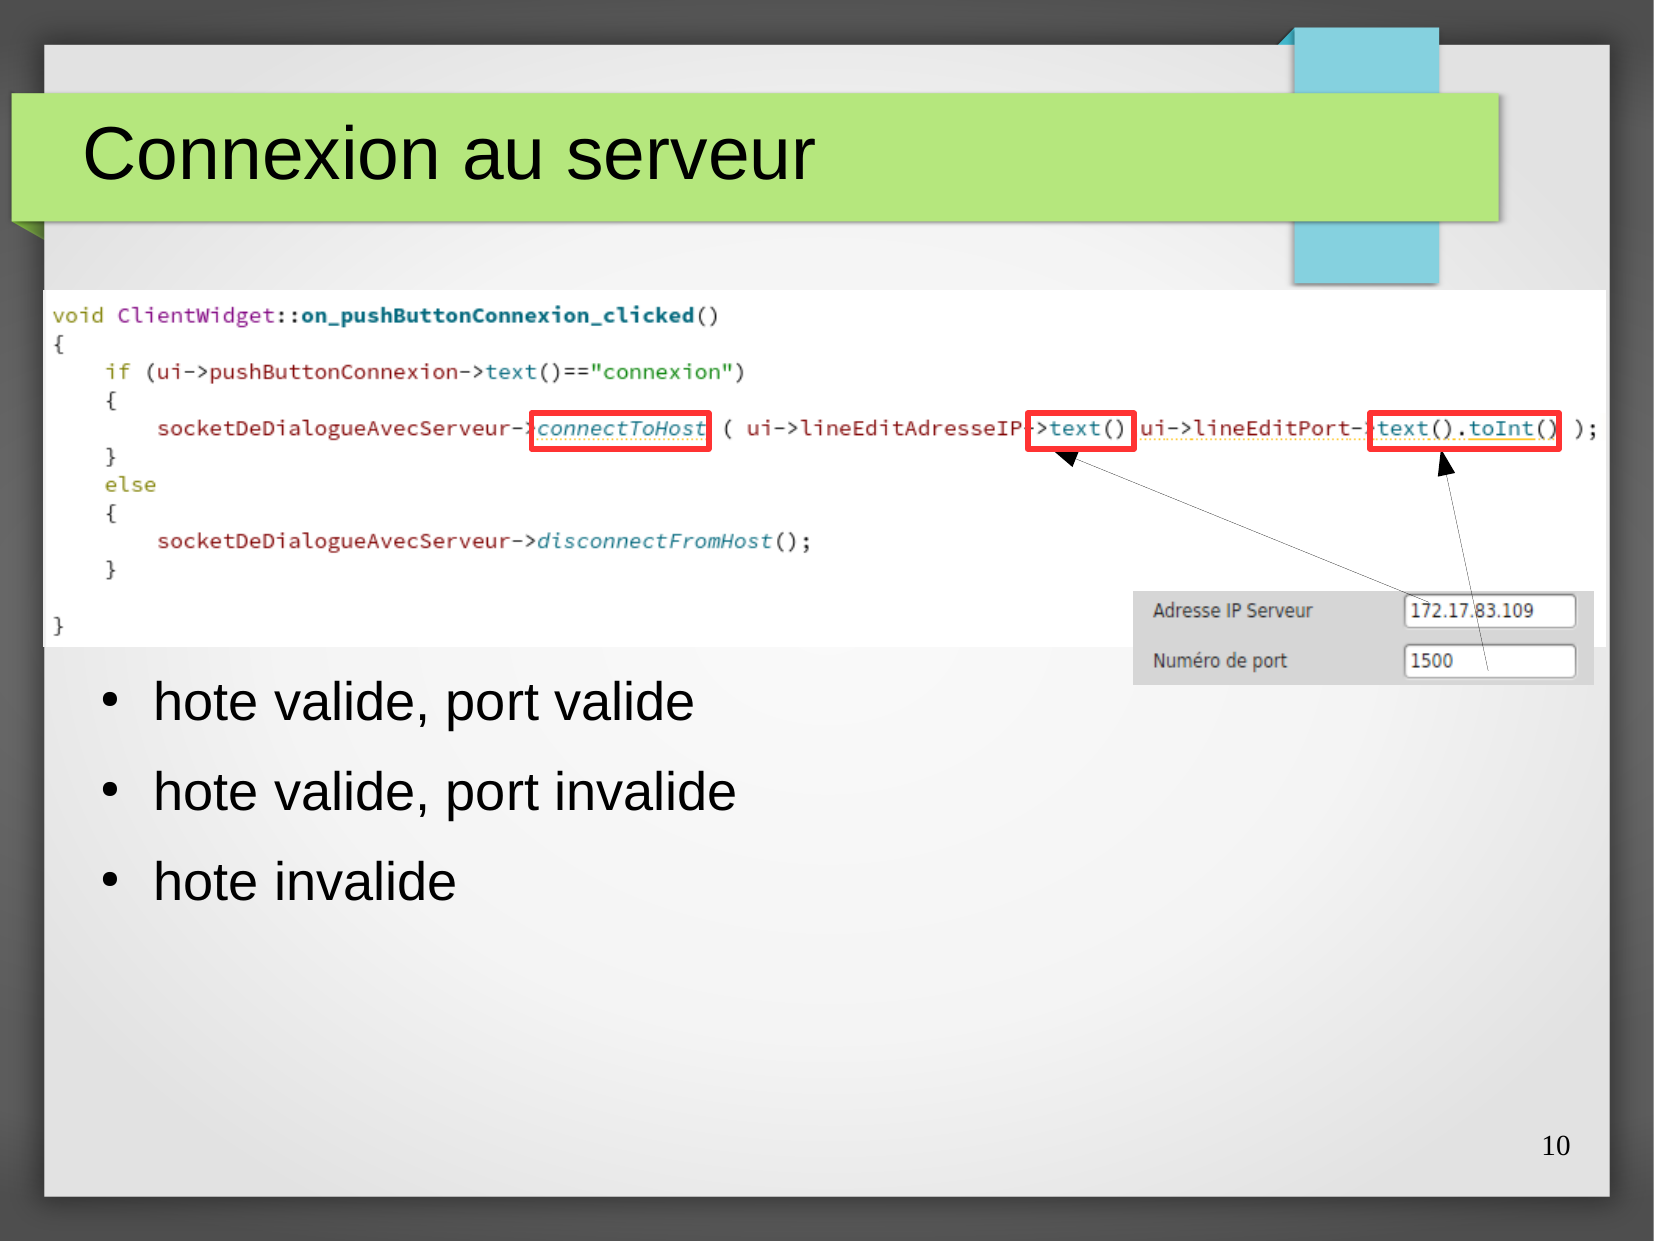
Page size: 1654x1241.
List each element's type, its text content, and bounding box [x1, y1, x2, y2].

picture [0, 0, 1654, 1241]
list hote valide, port valide hote valide, port invalide hote invalide [82, 670, 1571, 1015]
title Connexion au serveur [82, 94, 1264, 213]
